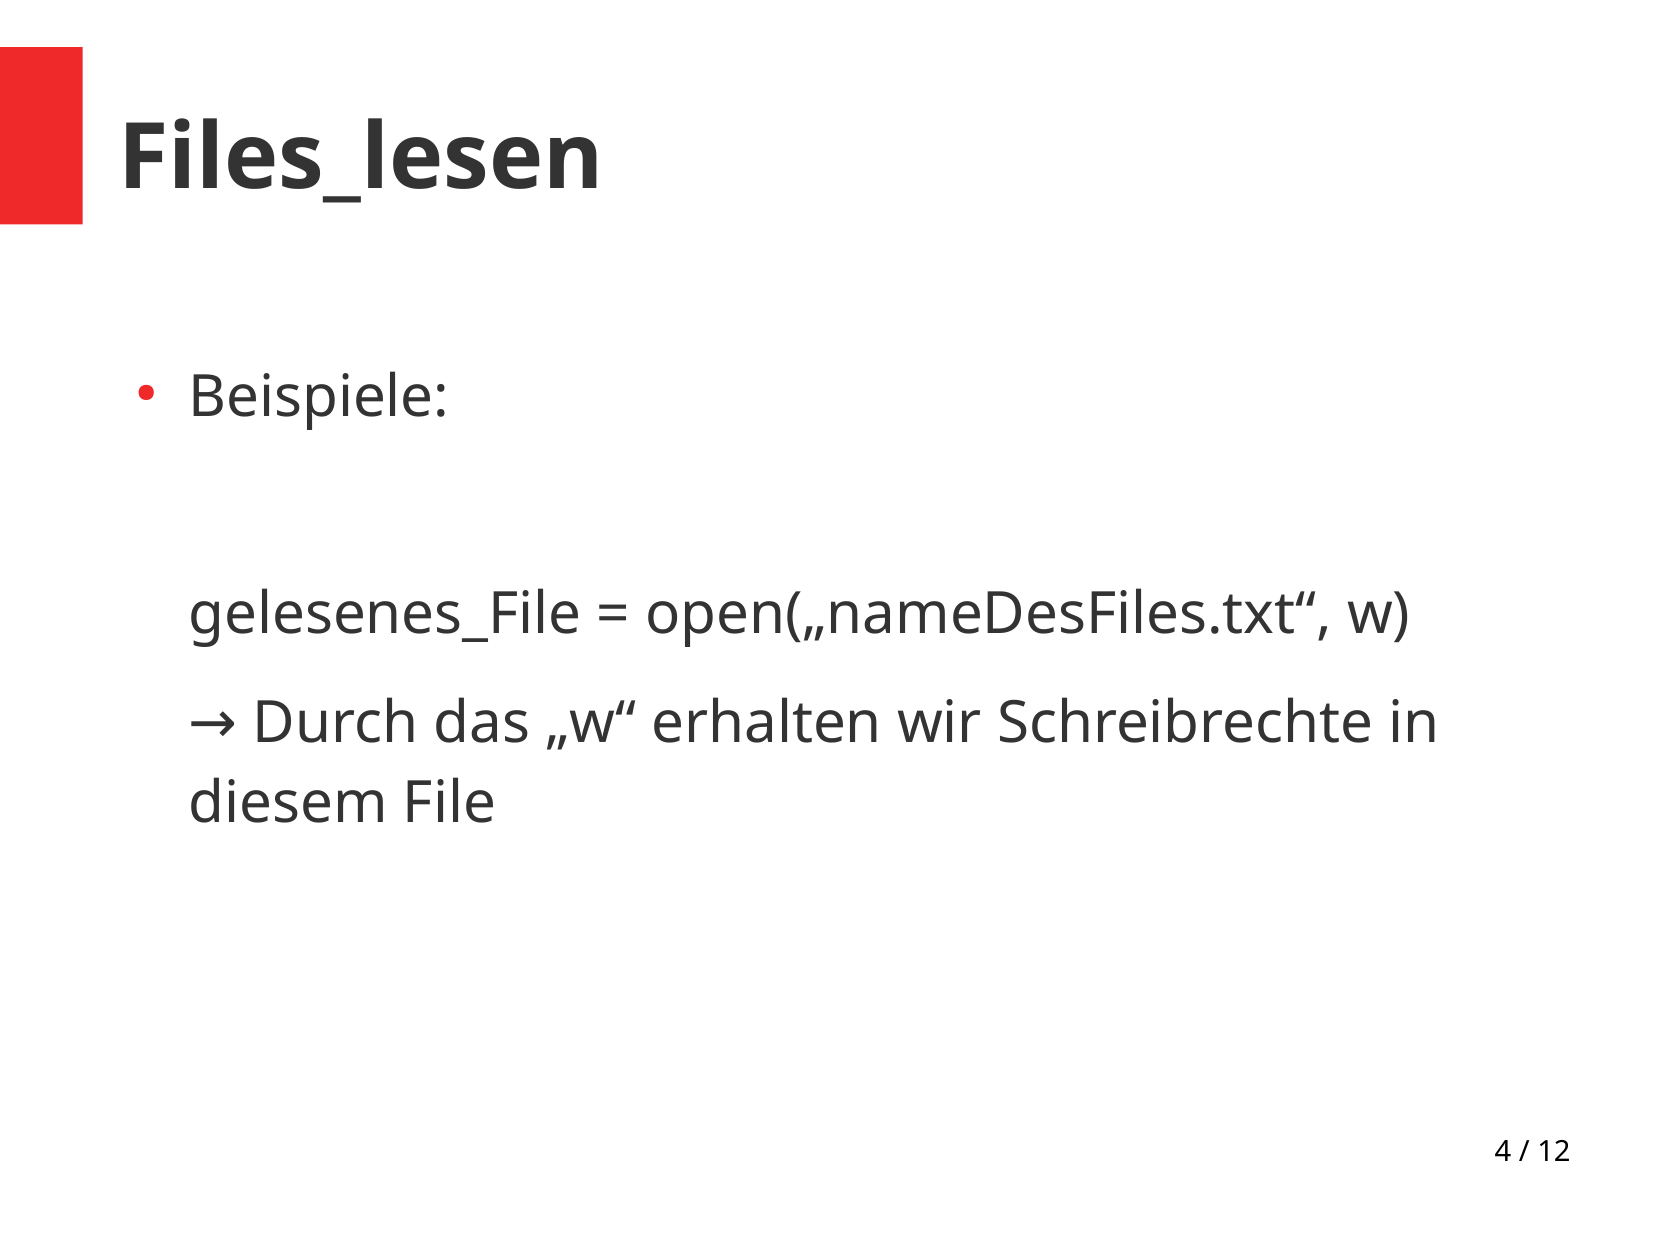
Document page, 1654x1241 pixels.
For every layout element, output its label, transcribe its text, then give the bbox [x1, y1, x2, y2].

list Beispiele: gelesenes_File = open(„nameDesFiles.txt“, w) → Durch das „w“ erhalten wir Schreibrechte in diesem File [118, 354, 1536, 1074]
title Files_lesen [118, 49, 1571, 257]
